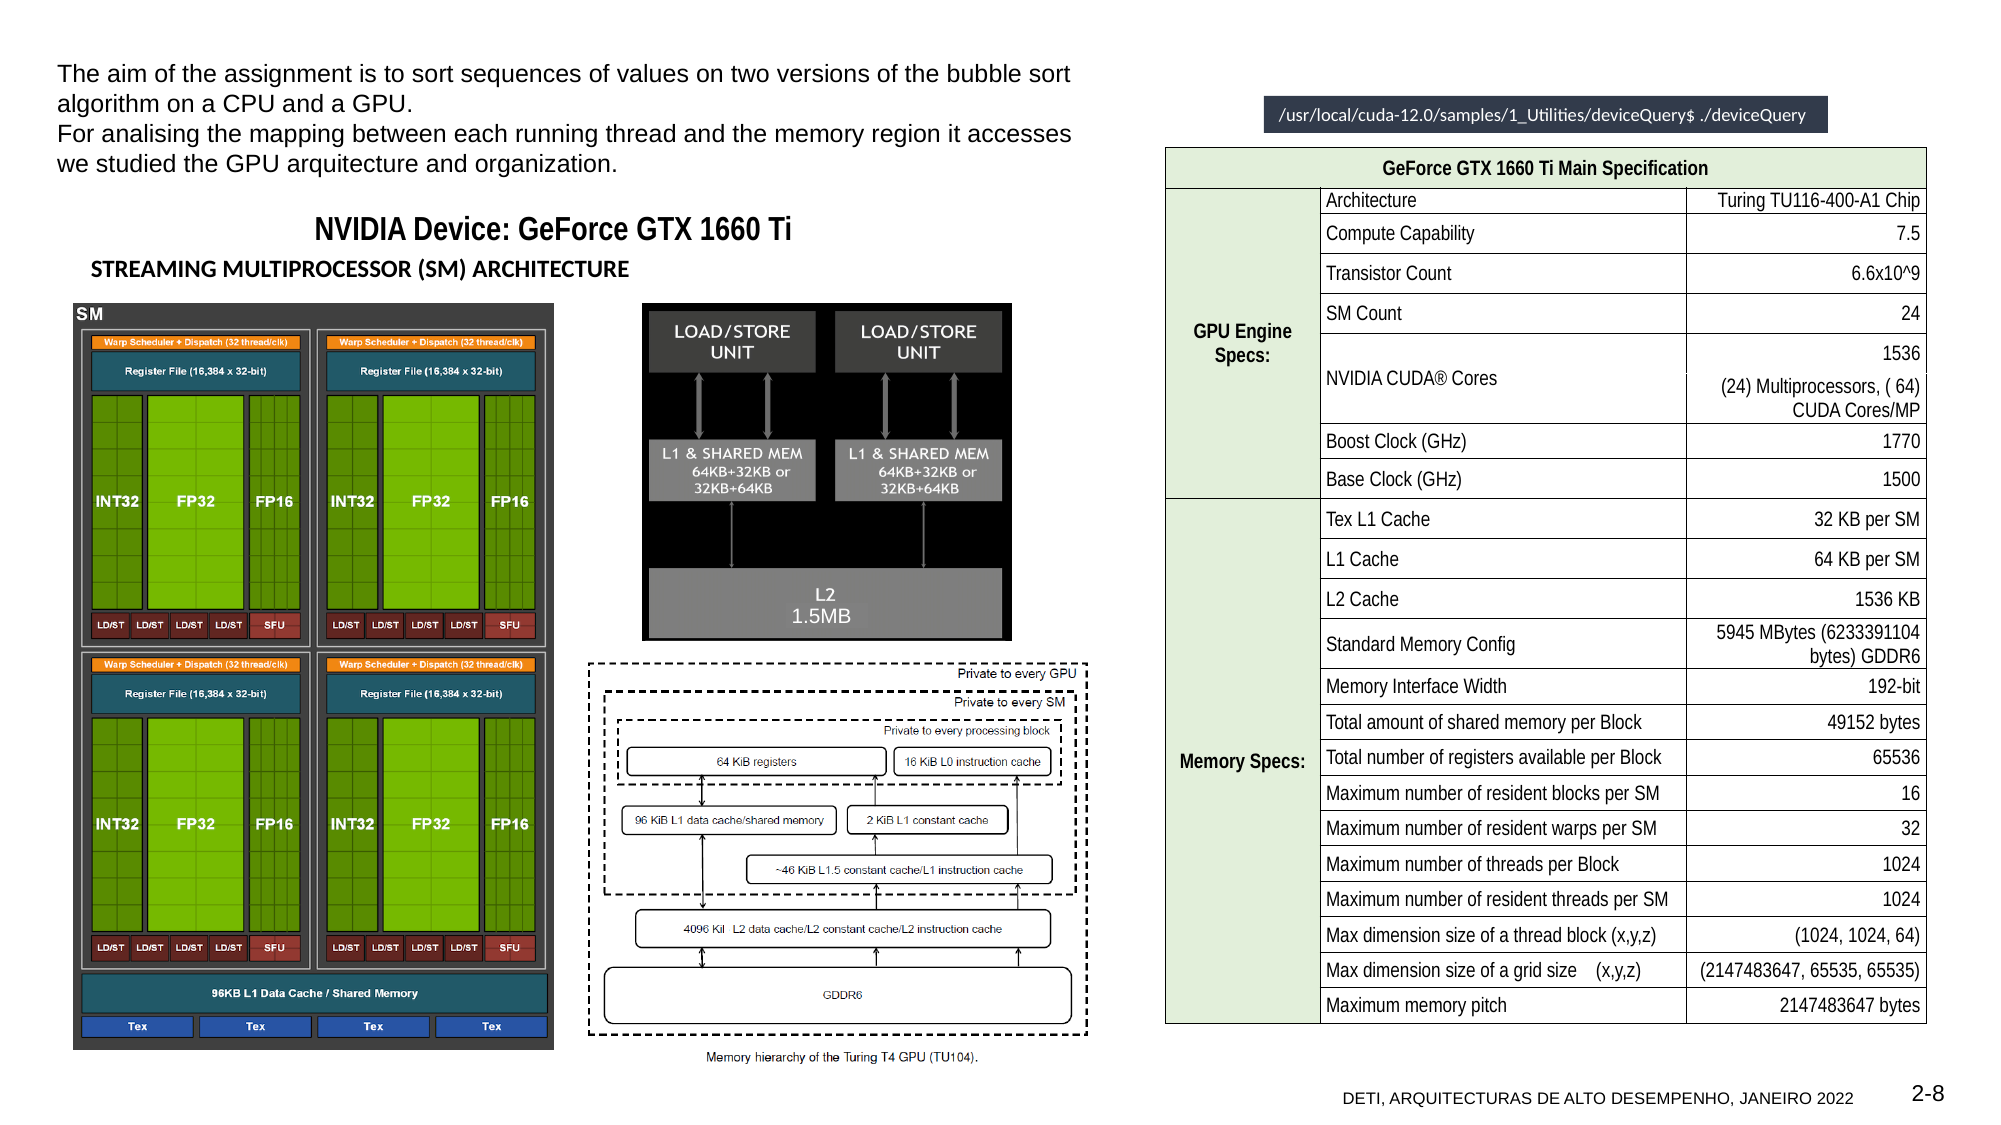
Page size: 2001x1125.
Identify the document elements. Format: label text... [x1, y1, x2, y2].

table_cell 16 [1687, 776, 1926, 810]
table_cell Maximum number of threads per Block [1321, 846, 1686, 881]
table_cell 1770 [1687, 424, 1926, 458]
picture [73, 303, 554, 1050]
table_cell Total number of registers available per Block [1321, 740, 1686, 775]
text_box <number>-8 [1896, 1071, 1985, 1123]
table_cell (2147483647, 65535, 65535) [1687, 953, 1926, 987]
text_box DETI, Arquitecturas de Alto Desempenho, Janeiro 2022 [1328, 1080, 1919, 1125]
table_cell Architecture [1321, 189, 1686, 213]
table_cell 32 KB per SM [1687, 499, 1926, 538]
table_cell Standard Memory Config [1321, 619, 1686, 668]
picture [642, 303, 1012, 641]
table_cell 49152 bytes [1687, 705, 1926, 739]
table_cell 24 [1687, 294, 1926, 333]
text_box NVIDIA Device: GeForce GTX 1660 Ti [226, 199, 881, 260]
table_cell 1024 [1687, 846, 1926, 881]
table_cell (1024, 1024, 64) [1687, 917, 1926, 952]
table_cell 1536 [1687, 334, 1926, 373]
table_cell Base Clock (GHz) [1321, 459, 1686, 498]
table_cell Compute Capability [1321, 214, 1686, 253]
table_cell NVIDIA CUDA® Cores [1321, 334, 1686, 423]
picture [584, 658, 1092, 1072]
table_cell 32 [1687, 811, 1926, 845]
table_cell L1 Cache [1321, 539, 1686, 578]
table_cell Maximum number of resident blocks per SM [1321, 776, 1686, 810]
table_cell 6.6x10^9 [1687, 254, 1926, 293]
table_cell L2 Cache [1321, 579, 1686, 618]
table_cell Maximum number of resident threads per SM [1321, 882, 1686, 916]
table_cell Total amount of shared memory per Block [1321, 705, 1686, 739]
text_box The aim of the assignment is to sort sequences of values on two versions of the bubble sort algorithm on a CPU and a GPU. For analising the mapping between each running thread and the memory region it accesses we studied the GPU arquitecture and organization. [42, 50, 1092, 185]
table_cell Maximum number of resident warps per SM [1321, 811, 1686, 845]
text_box /usr/local/cuda-12.0/samples/1_Utilities/deviceQuery$ ./deviceQuery [1263, 95, 1828, 133]
table_cell 65536 [1687, 740, 1926, 775]
text_box STREAMING MULTIPROCESSOR (SM) ARCHITECTURE [76, 244, 646, 290]
table_cell Memory Specs: [1166, 499, 1320, 1023]
table_cell Memory Interface Width [1321, 669, 1686, 704]
table_cell Maximum memory pitch [1321, 988, 1686, 1023]
table_header GeForce GTX 1660 Ti Main Specification [1166, 148, 1926, 188]
table_cell 64 KB per SM [1687, 539, 1926, 578]
table_cell GPU Engine Specs: [1166, 189, 1320, 498]
table_cell 1500 [1687, 459, 1926, 498]
table_cell SM Count [1321, 294, 1686, 333]
table_cell Boost Clock (GHz) [1321, 424, 1686, 458]
table_cell 5945 MBytes (6233391104 bytes) GDDR6 [1687, 619, 1926, 668]
table_cell Max dimension size of a grid size (x,y,z) [1321, 953, 1686, 987]
table_cell Max dimension size of a thread block (x,y,z) [1321, 917, 1686, 952]
table_cell Tex L1 Cache [1321, 499, 1686, 538]
table_cell (24) Multiprocessors, ( 64) CUDA Cores/MP [1687, 374, 1926, 423]
table_cell 1536 KB [1687, 579, 1926, 618]
table_cell 7.5 [1687, 214, 1926, 253]
table_cell 2147483647 bytes [1687, 988, 1926, 1023]
table_cell Turing TU116-400-A1 Chip [1687, 189, 1926, 213]
text_box 1.5MB [785, 602, 869, 628]
table_cell 1024 [1687, 882, 1926, 916]
table_cell Transistor Count [1321, 254, 1686, 293]
table_cell 192-bit [1687, 669, 1926, 704]
